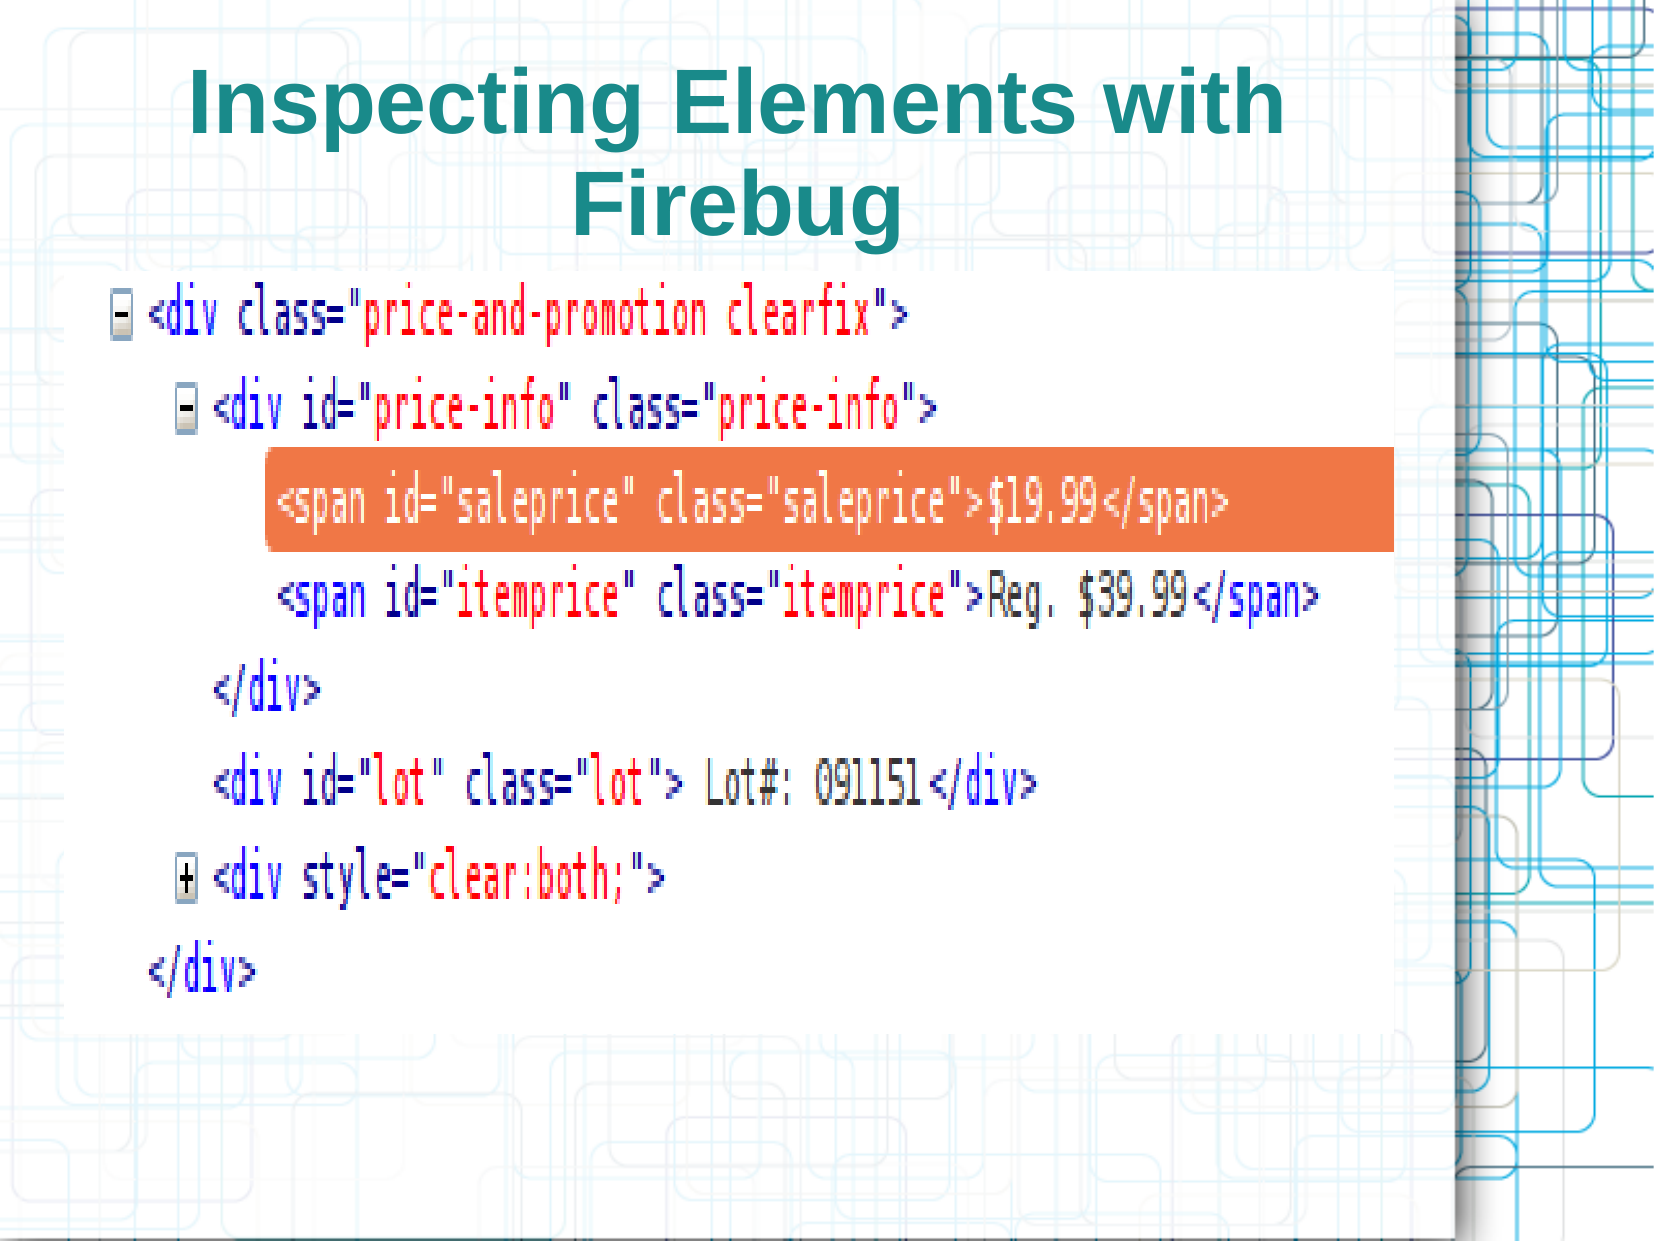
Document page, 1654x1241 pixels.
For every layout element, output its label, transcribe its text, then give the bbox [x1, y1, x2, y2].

title Inspecting Elements with Firebug [59, 49, 1418, 257]
picture [0, 0, 1654, 1241]
